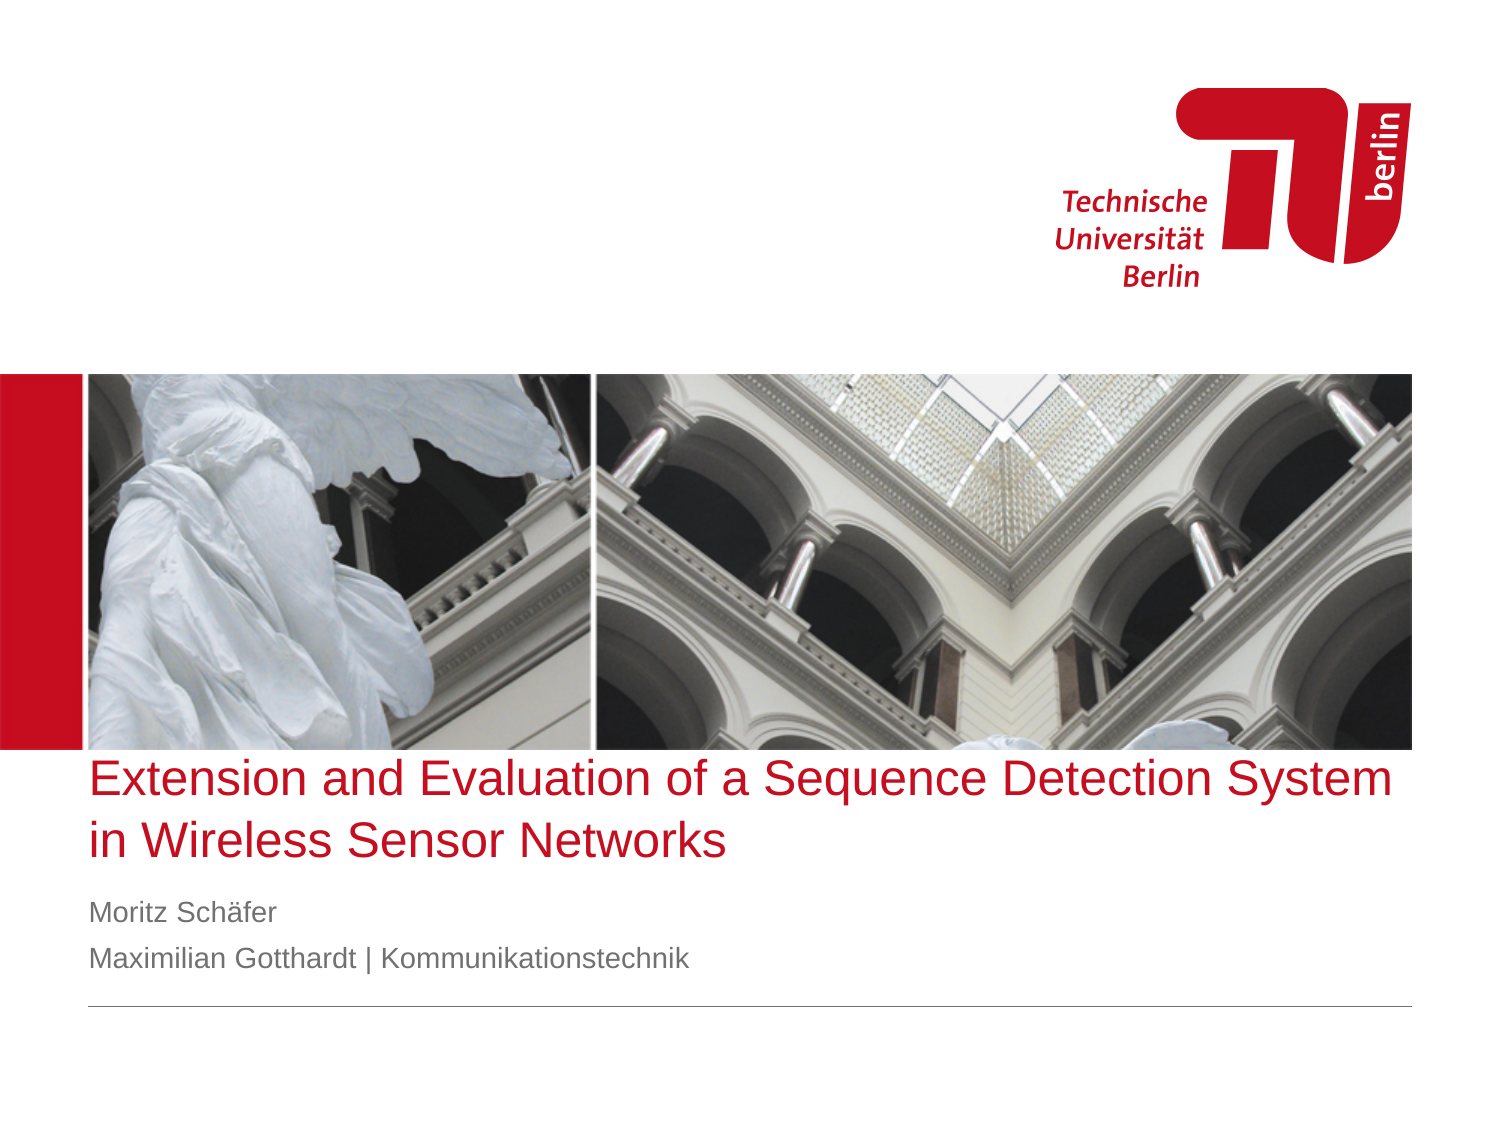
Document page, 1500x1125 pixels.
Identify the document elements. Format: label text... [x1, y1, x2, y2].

picture [0, 374, 1412, 750]
picture [1056, 88, 1411, 287]
subtitle Moritz Schäfer Maximilian Gotthardt | Kommunikationstechnik [88, 882, 1411, 975]
title Extension and Evaluation of a Sequence Detection System in Wireless Sensor Networks [88, 742, 1411, 868]
